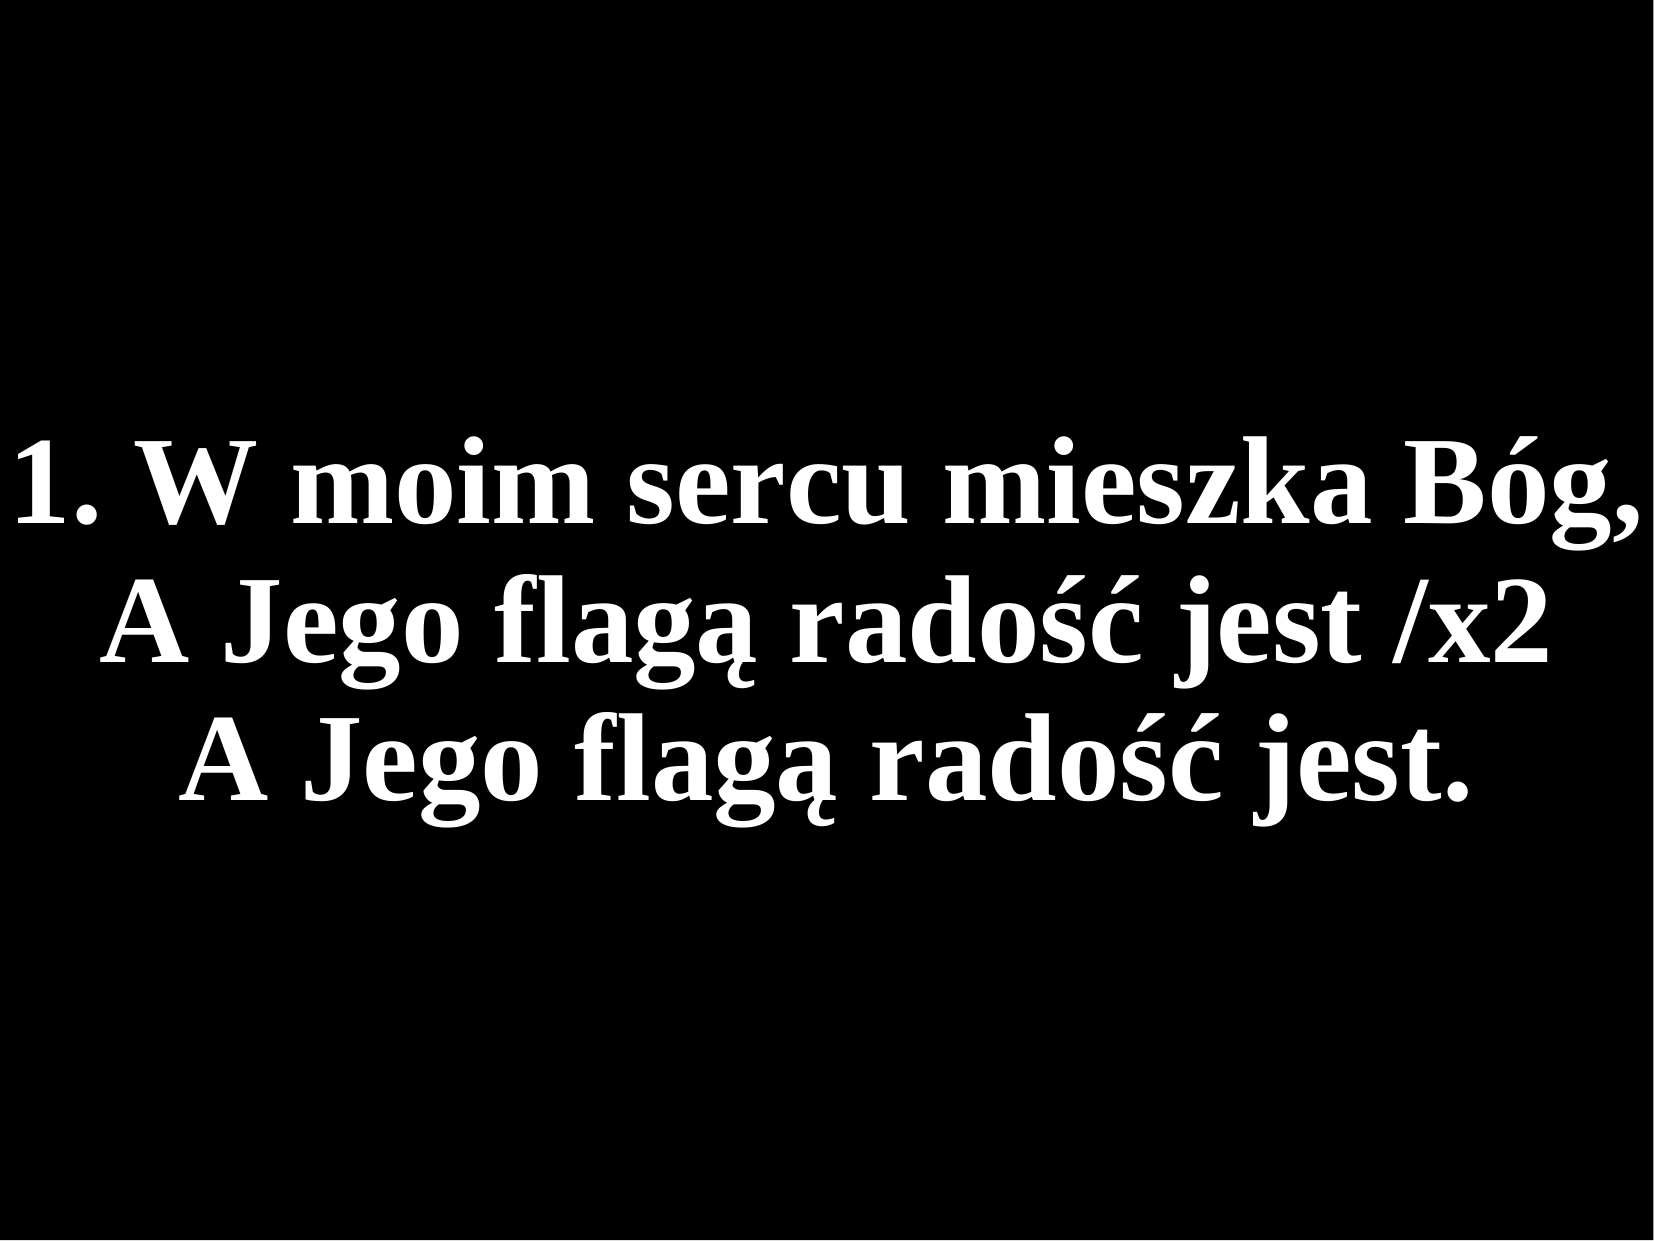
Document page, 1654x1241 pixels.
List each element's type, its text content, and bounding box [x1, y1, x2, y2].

title 1. W moim sercu mieszka Bóg, A Jego flagą radość jest /x2 A Jego flagą radość jest. [0, 0, 1654, 1241]
